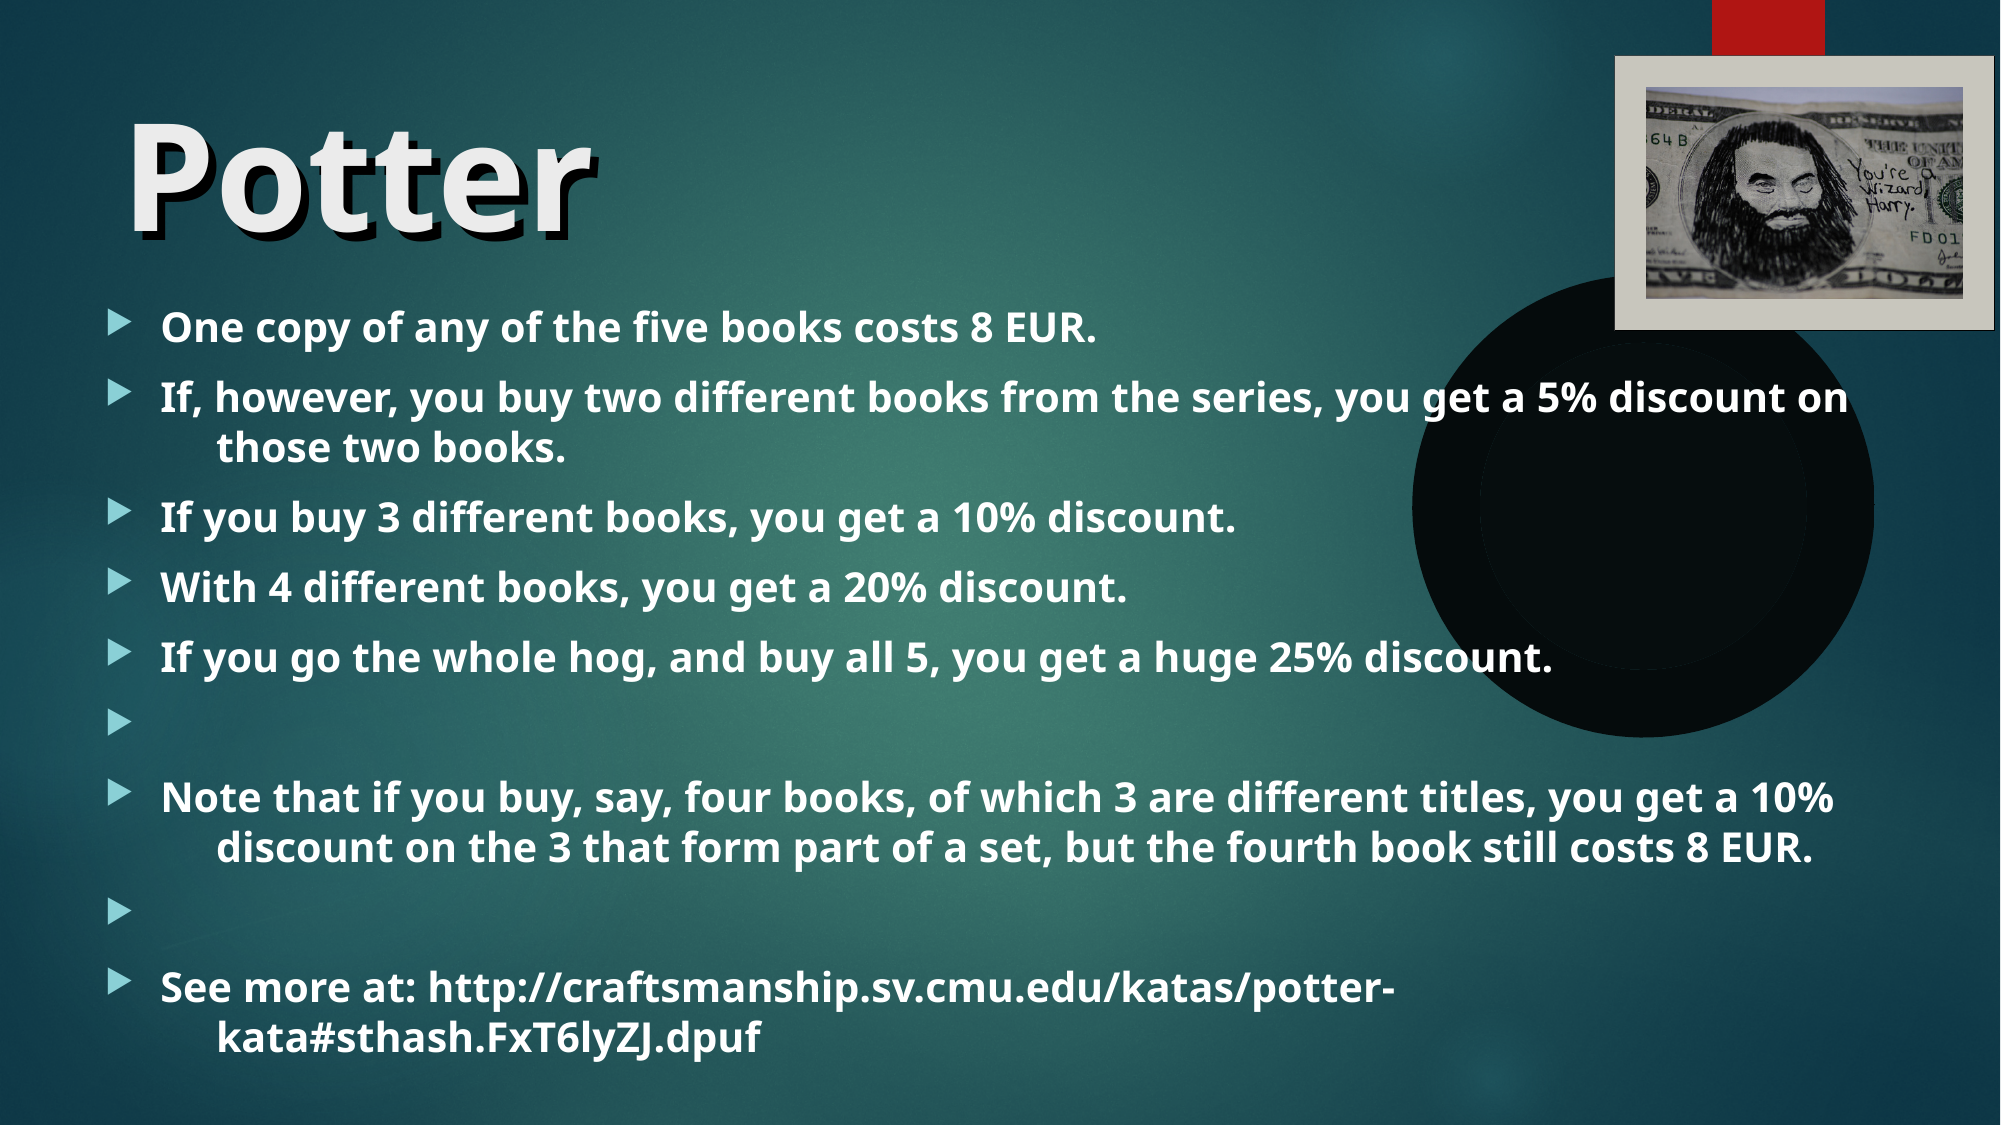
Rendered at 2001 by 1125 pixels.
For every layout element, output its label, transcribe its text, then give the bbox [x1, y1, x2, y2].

list One copy of any of the five books costs 8 EUR. If, however, you buy two different books from the series, you get a 5% discount on those two books. If you buy 3 different books, you get a 10% discount. With 4 different books, you get a 20% discount. If you go the whole hog, and buy all 5, you get a huge 25% discount. Note that if you buy, say, four books, of which 3 are different titles, you get a 10% discount on the 3 that form part of a set, but the fourth book still costs 8 EUR. See more at: http://craftsmanship.sv.cmu.edu/katas/potter-kata#sthash.FxT6lyZJ.dpuf [89, 314, 1945, 1047]
title Potter [106, 74, 1614, 305]
picture [0, 0, 2001, 1125]
picture [1645, 87, 1963, 299]
